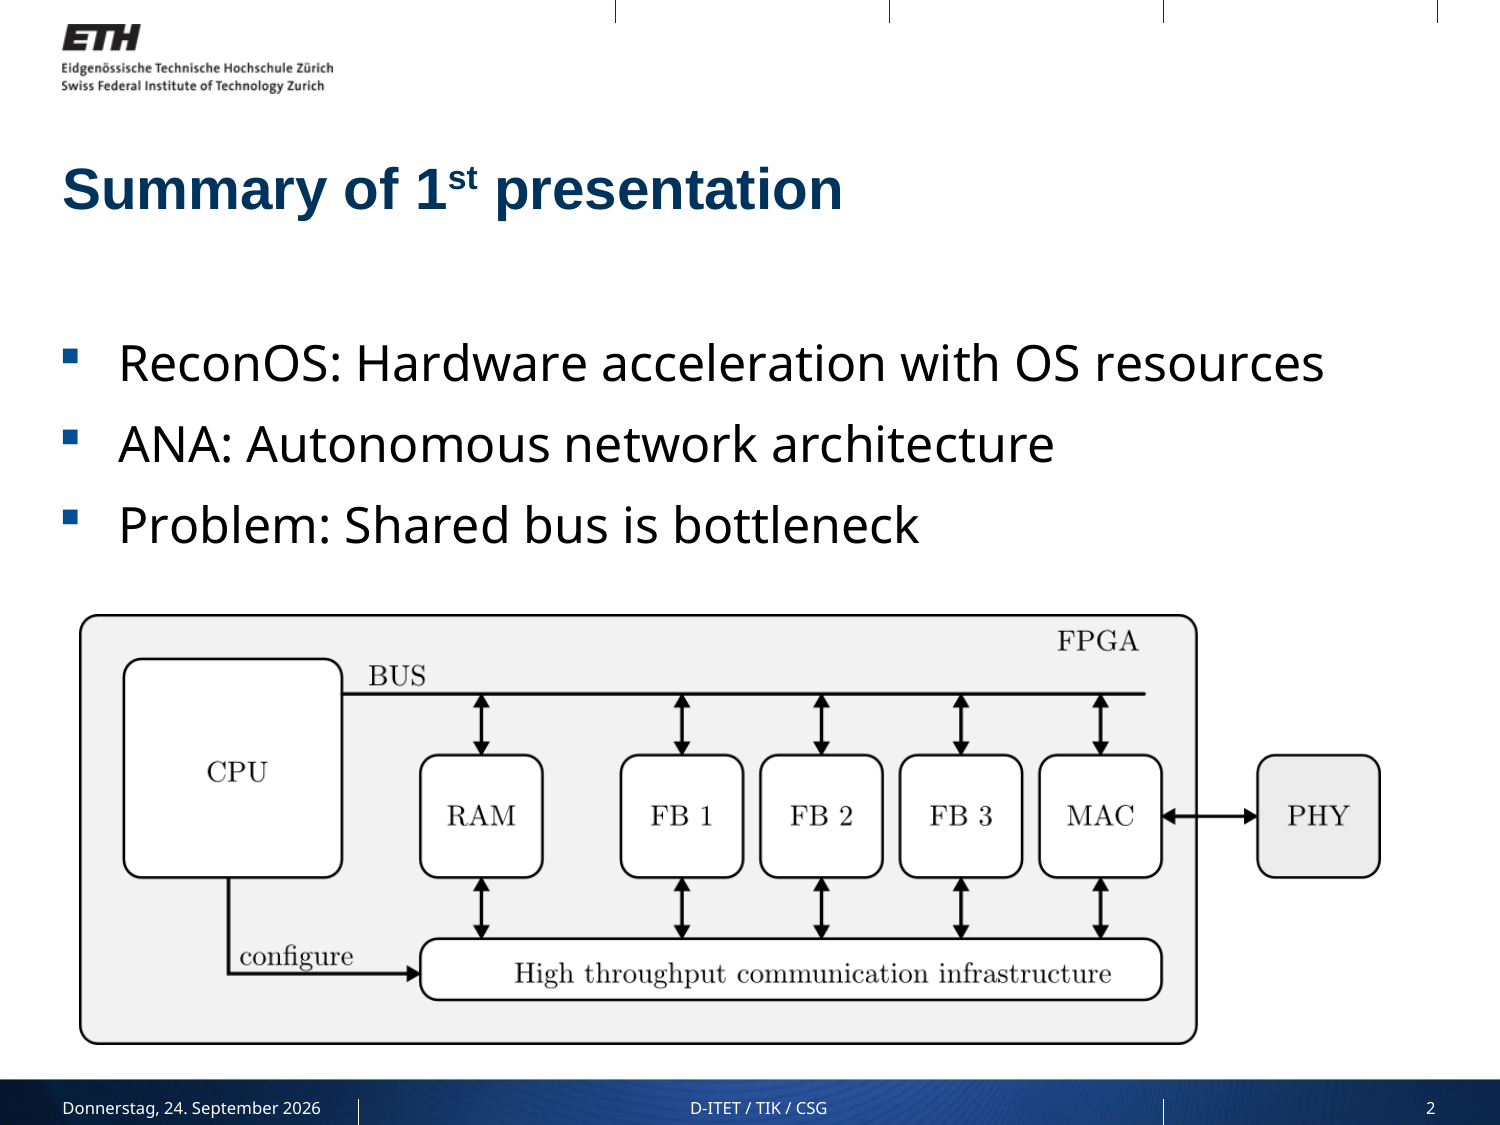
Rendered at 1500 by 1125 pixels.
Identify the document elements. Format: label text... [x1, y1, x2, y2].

picture [0, 1078, 1500, 1125]
picture [79, 614, 1381, 1045]
title Summary of 1st presentation [62, 157, 1438, 296]
list ReconOS: Hardware acceleration with OS resources ANA: Autonomous network architecture Problem: Shared bus is bottleneck [59, 328, 1435, 1075]
picture [62, 24, 333, 94]
